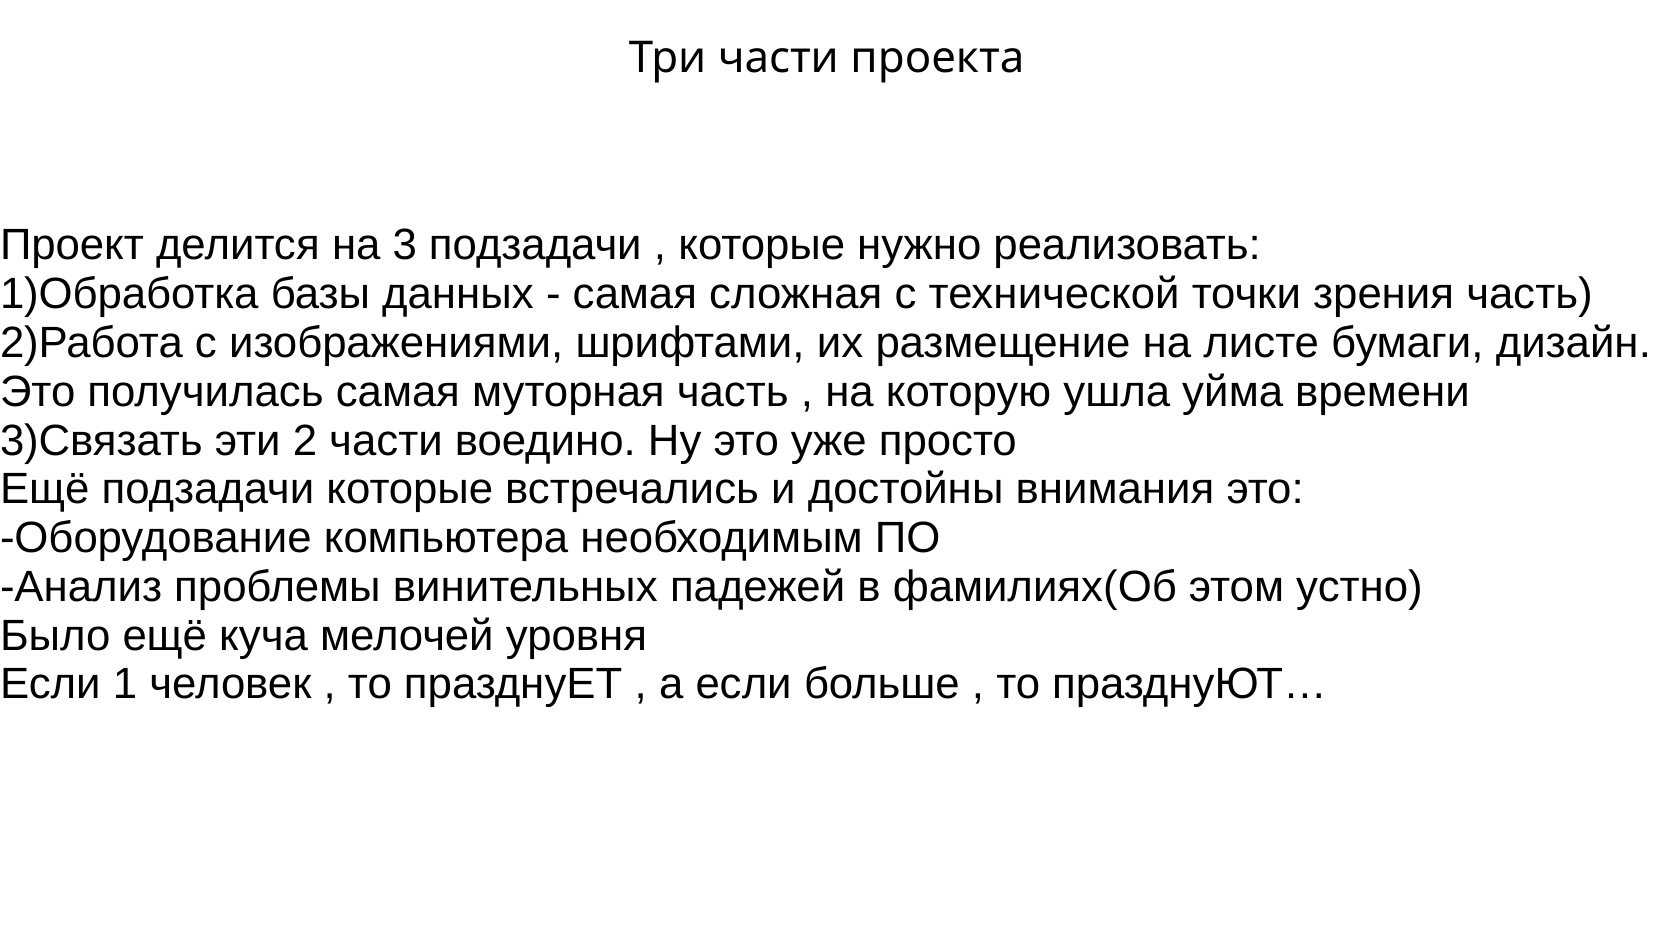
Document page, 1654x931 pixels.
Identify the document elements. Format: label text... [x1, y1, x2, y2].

subtitle Проект делится на 3 подзадачи , которые нужно реализовать: 1)Обработка базы данных - самая сложная с технической точки зрения часть) 2)Работа с изображениями, шрифтами, их размещение на листе бумаги, дизайн. Это получилась самая муторная часть , на которую ушла уйма времени 3)Связать эти 2 части воедино. Ну это уже просто Ещё подзадачи которые встречались и достойны внимания это: -Оборудование компьютера необходимым ПО -Анализ проблемы винительных падежей в фамилиях(Об этом устно) Было ещё куча мелочей уровня Если 1 человек , то празднуЕТ , а если больше , то празднуЮТ… [0, 122, 1654, 931]
title Три части проекта [0, 0, 1654, 122]
